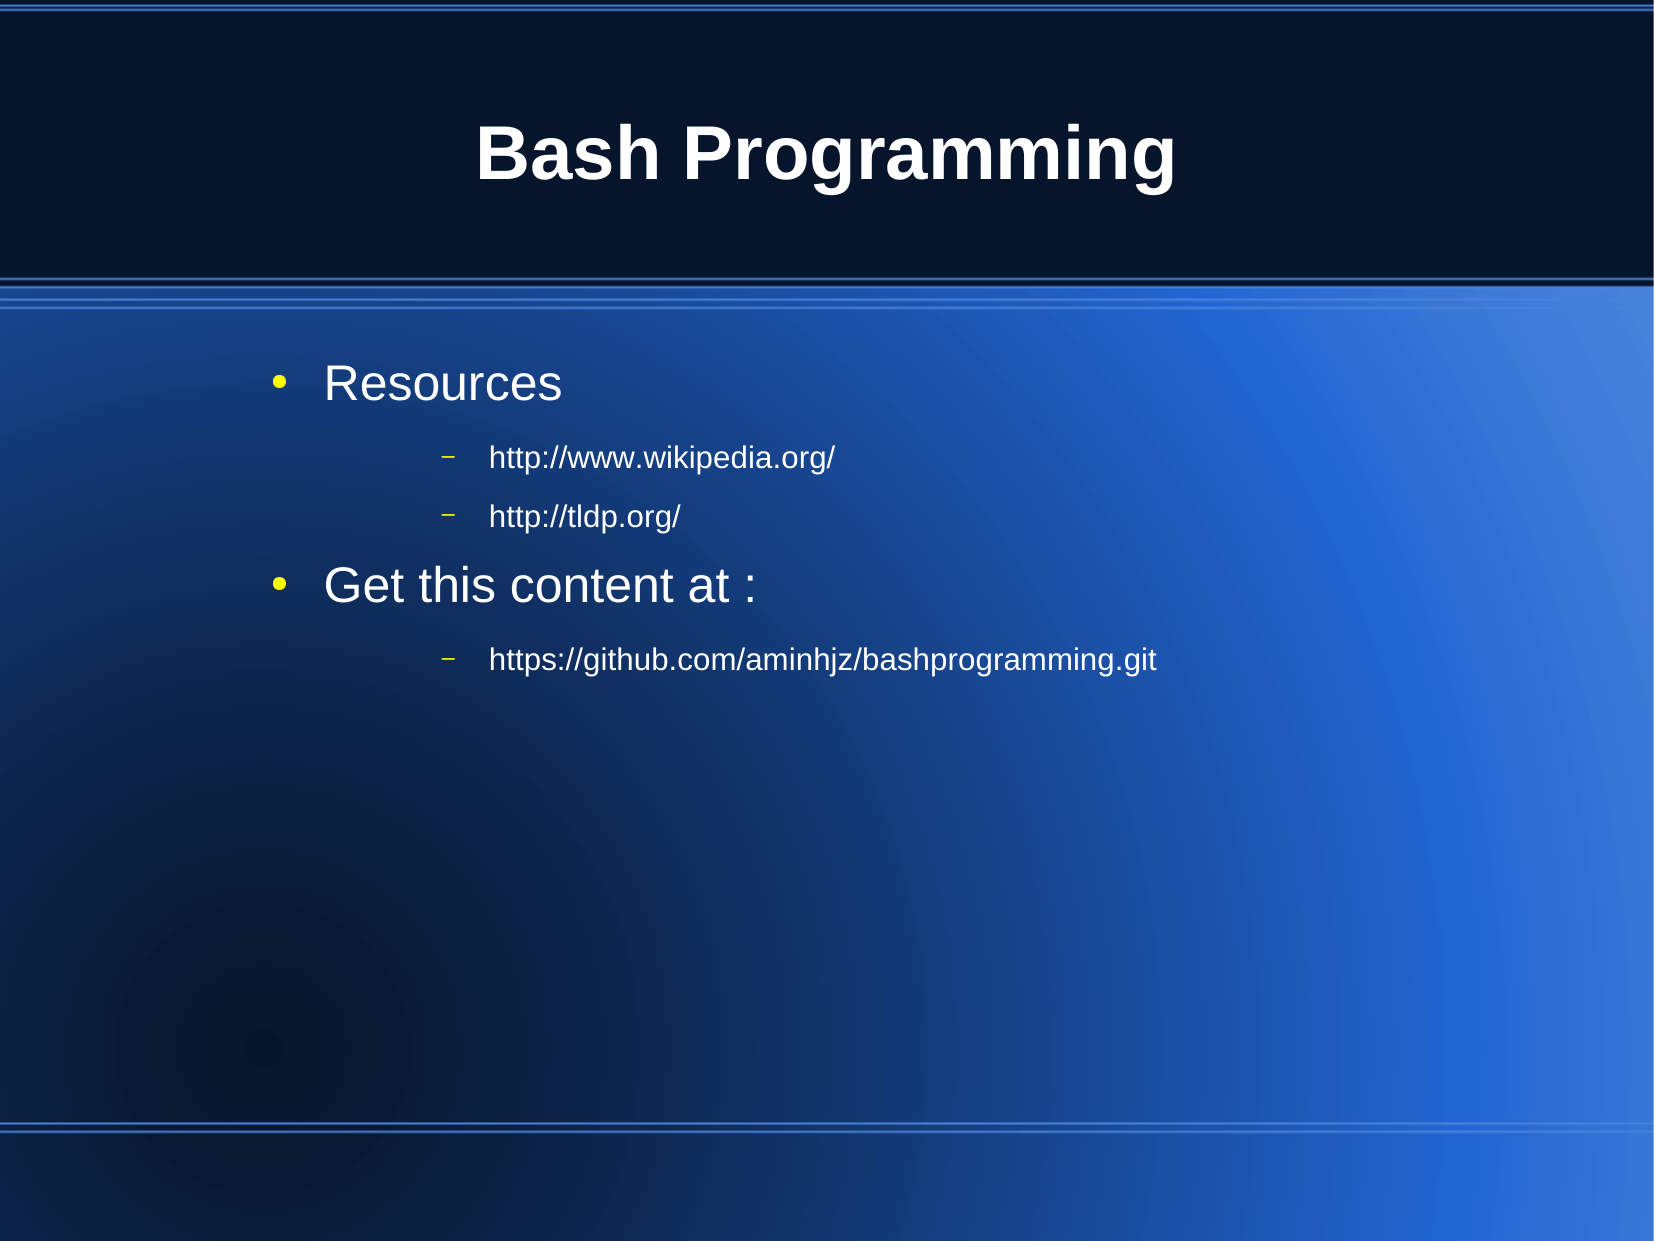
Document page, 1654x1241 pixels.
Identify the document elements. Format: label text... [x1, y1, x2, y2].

picture [0, 0, 1654, 1241]
list Resources http://www.wikipedia.org/ http://tldp.org/ Get this content at : https://github.com/aminhjz/bashprogramming.git [252, 355, 1401, 1075]
title Bash Programming [82, 49, 1571, 257]
